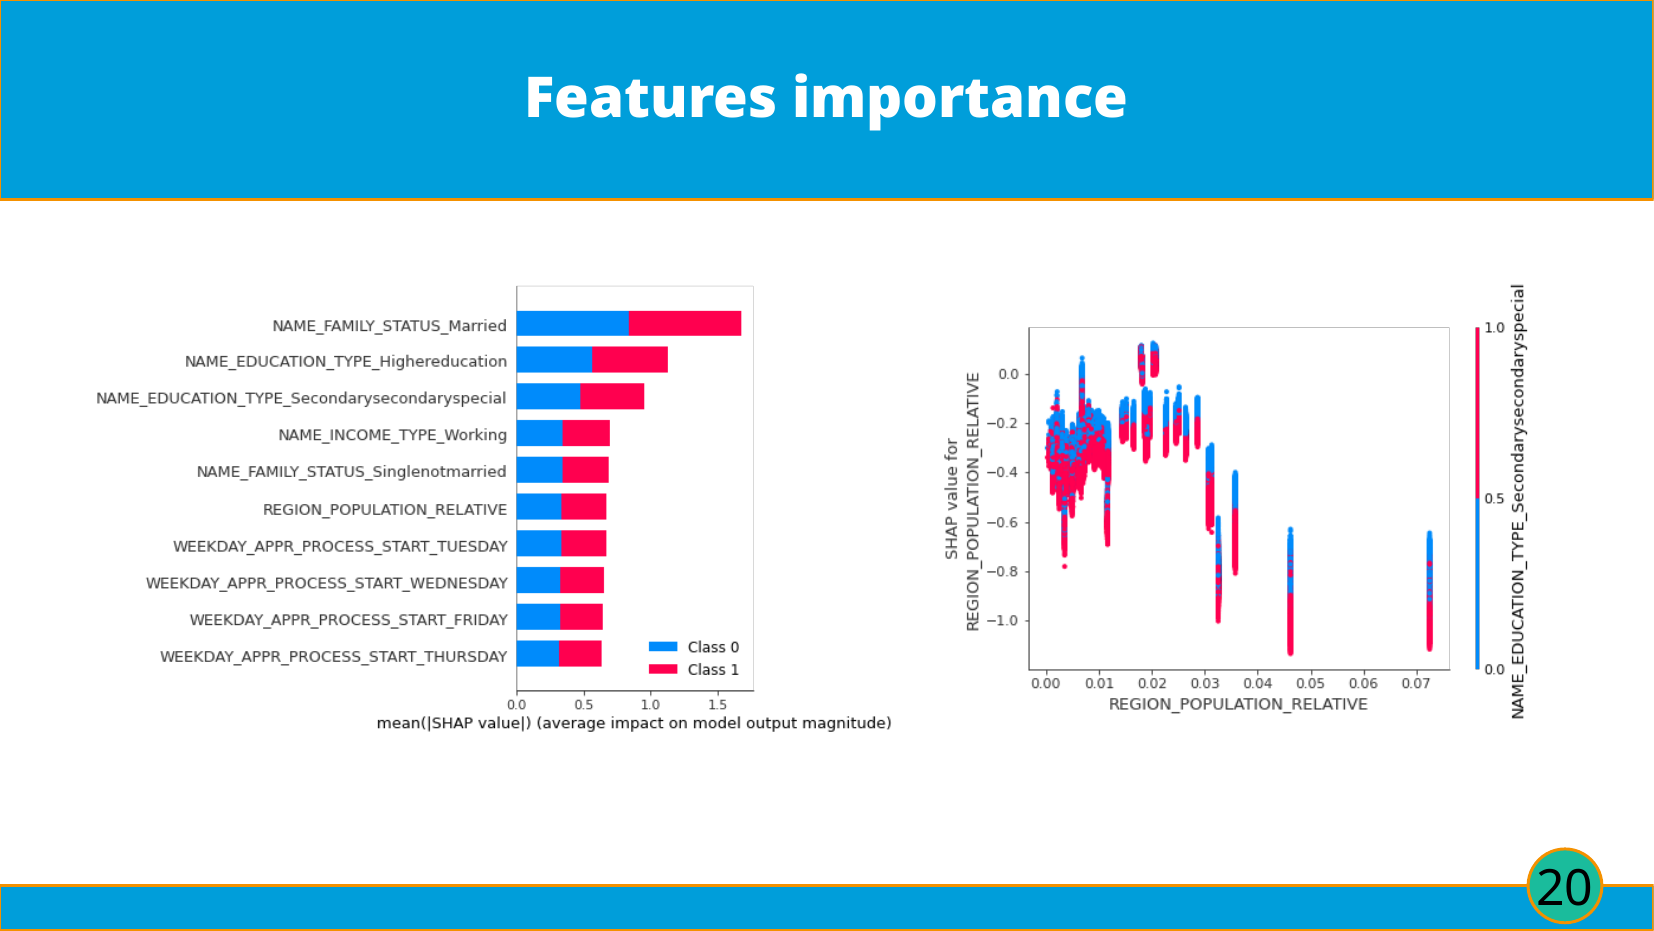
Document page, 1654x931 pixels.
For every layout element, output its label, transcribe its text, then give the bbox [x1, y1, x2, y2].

picture [937, 271, 1536, 726]
picture [88, 279, 900, 739]
title Features importance [59, 37, 1595, 155]
